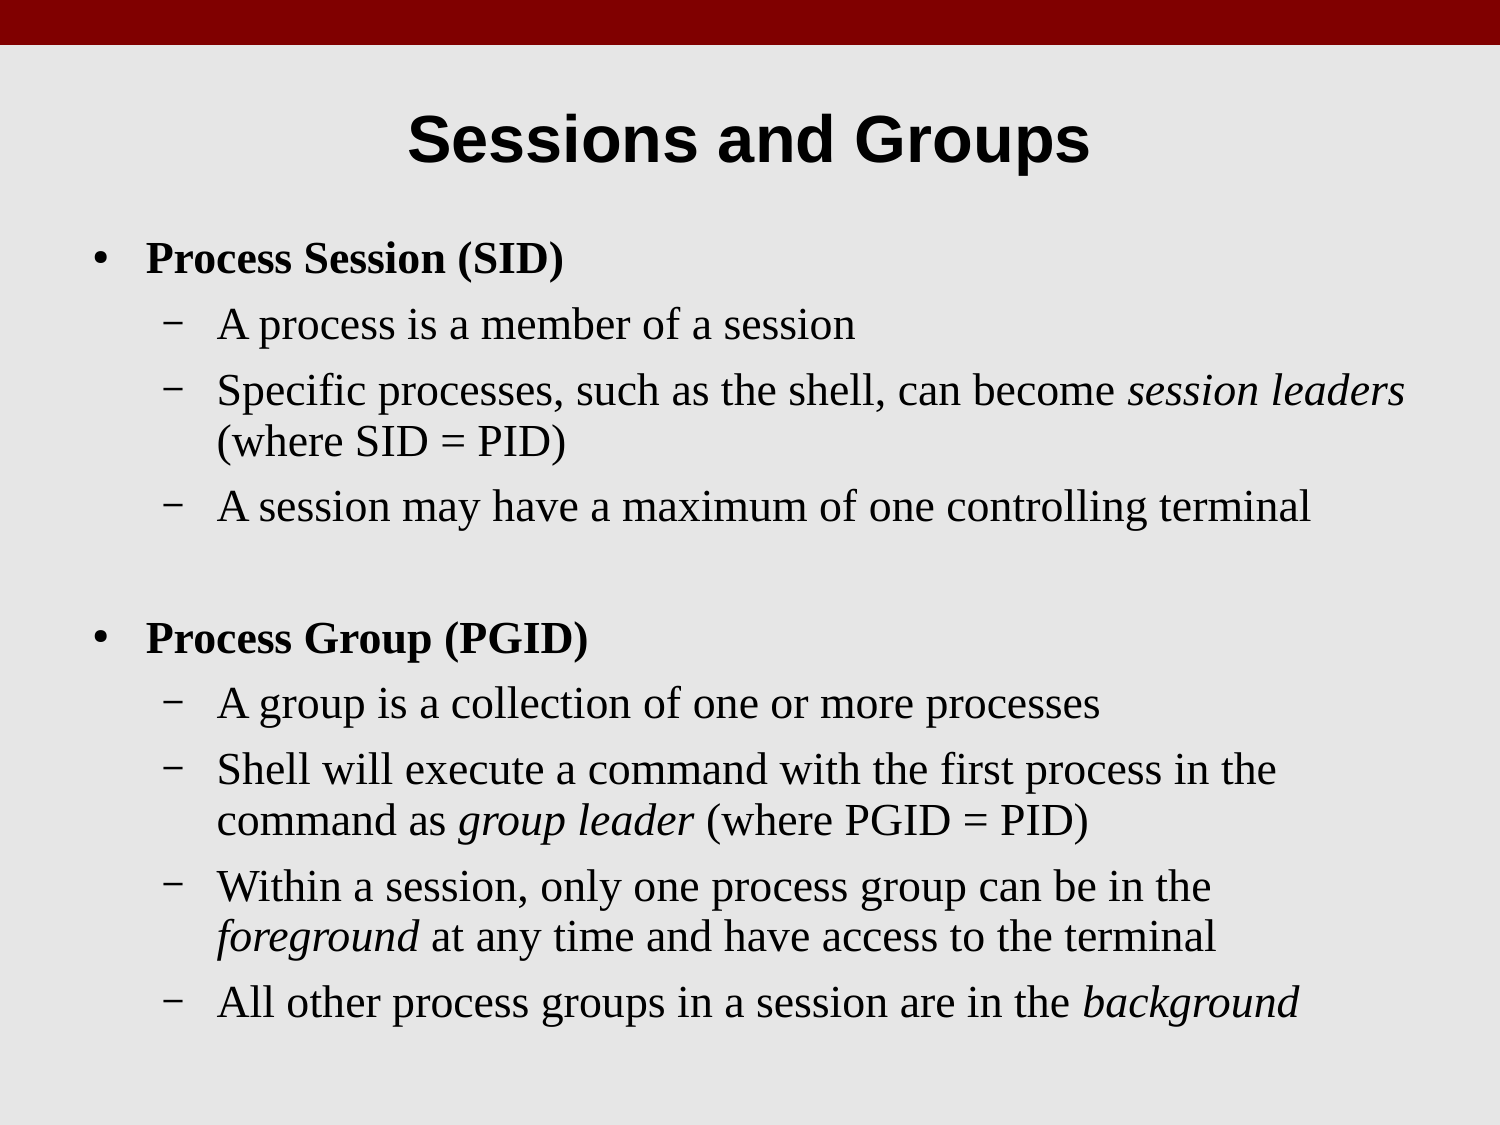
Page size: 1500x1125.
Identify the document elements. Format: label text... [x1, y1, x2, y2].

list Process Session (SID) A process is a member of a session Specific processes, such as the shell, can become session leaders (where SID = PID) A session may have a maximum of one controlling terminal Process Group (PGID) A group is a collection of one or more processes Shell will execute a command with the first process in the command as group leader (where PGID = PID) Within a session, only one process group can be in the foreground at any time and have access to the terminal All other process groups in a session are in the background [75, 233, 1425, 1096]
title Sessions and Groups [75, 45, 1425, 233]
